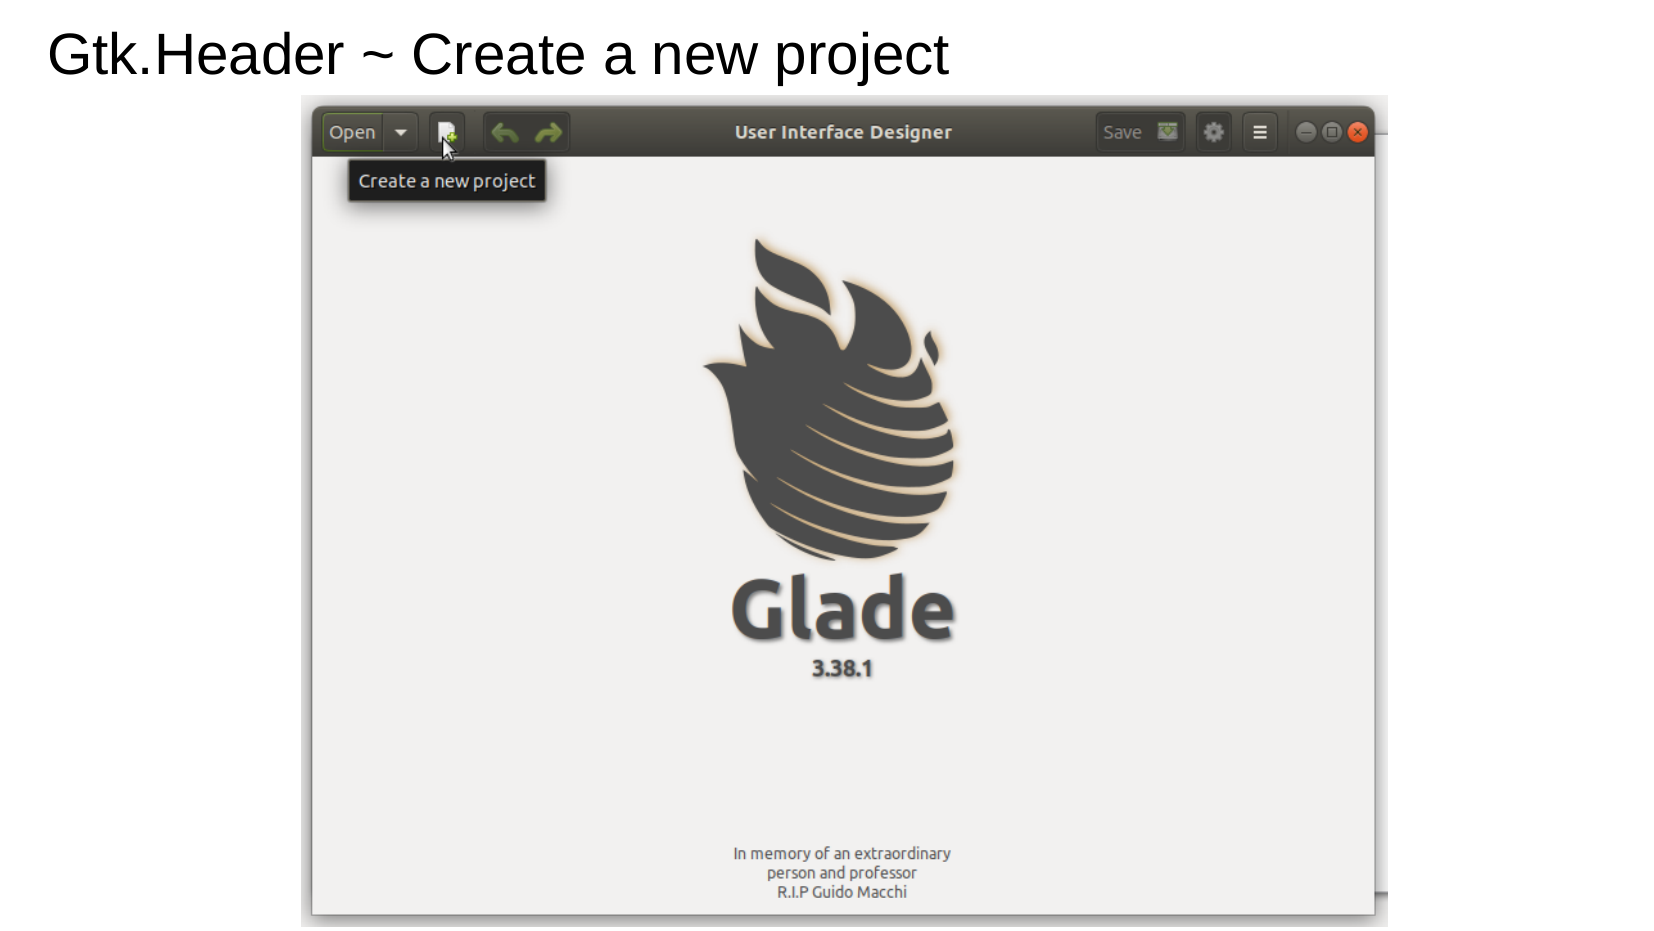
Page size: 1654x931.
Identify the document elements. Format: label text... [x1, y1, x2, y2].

picture [301, 95, 1388, 927]
title Gtk.Header ~ Create a new project [47, 16, 1571, 92]
